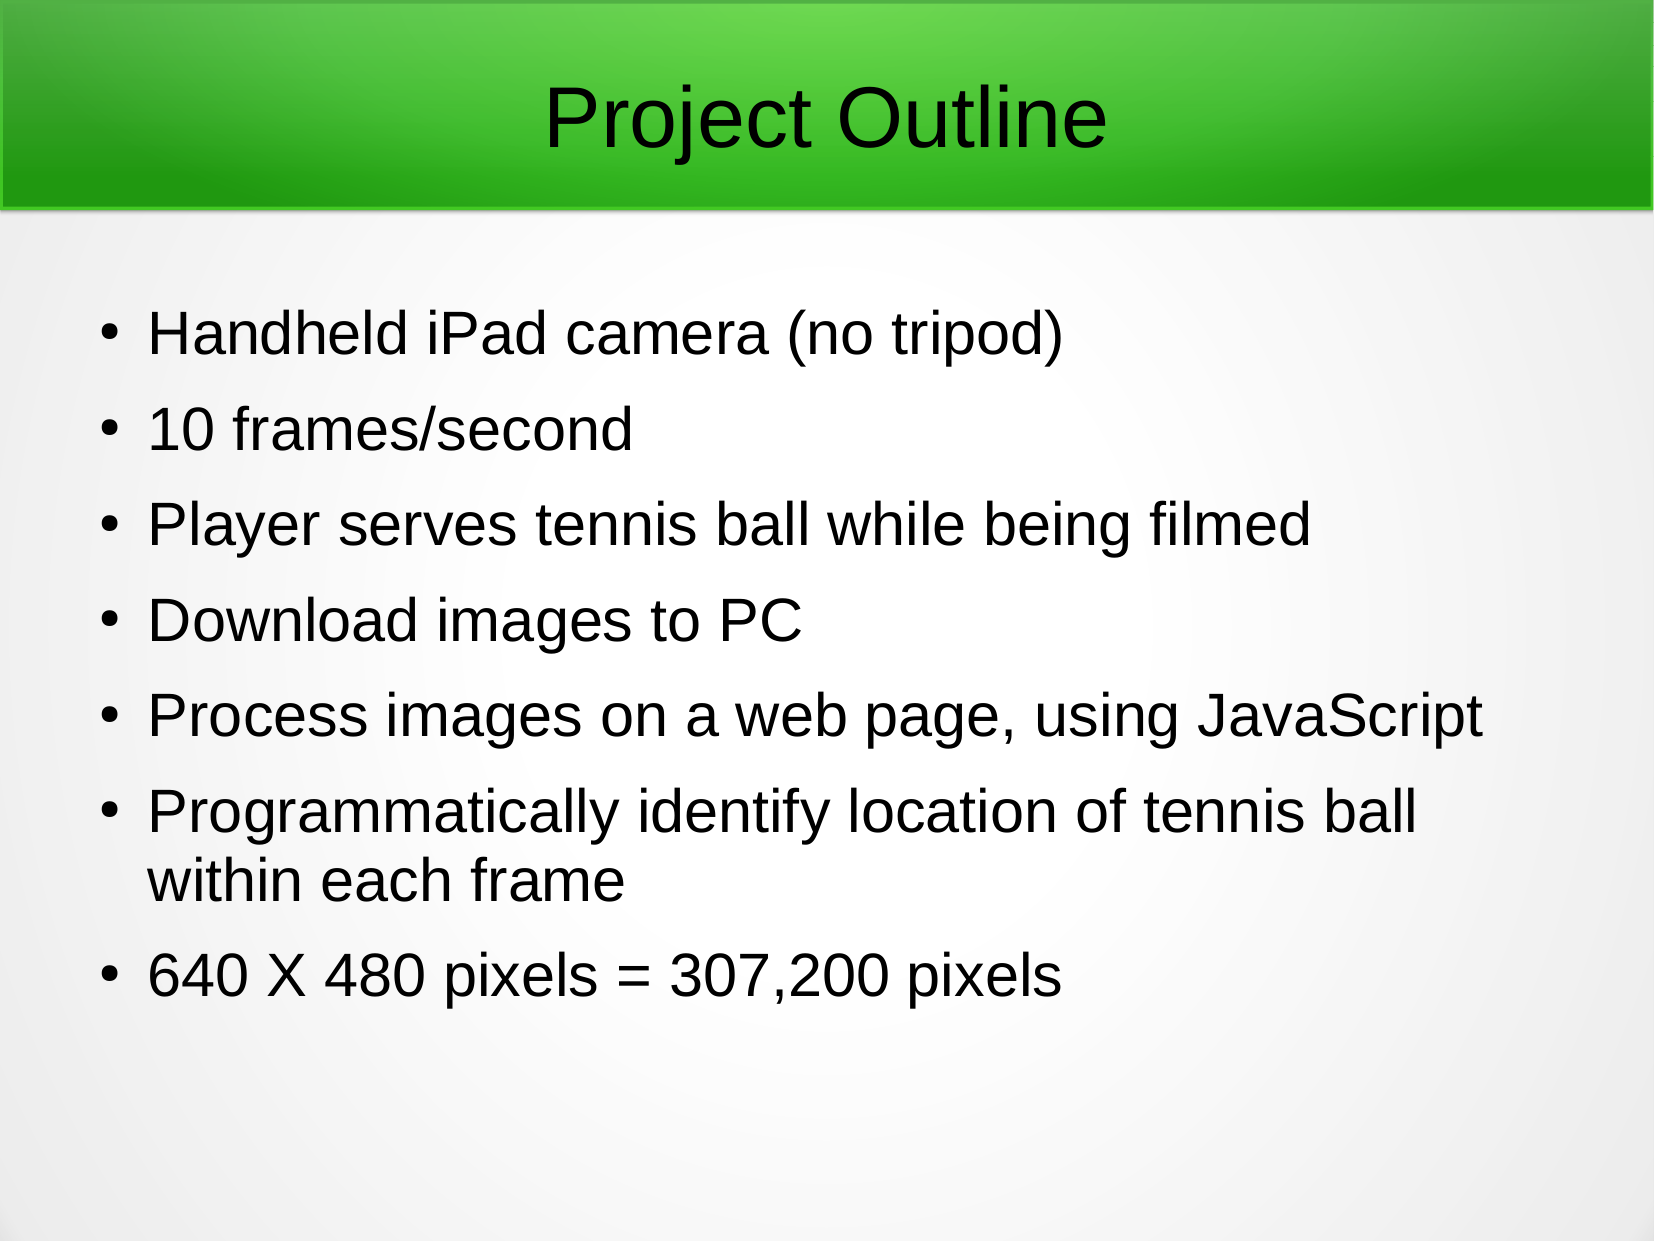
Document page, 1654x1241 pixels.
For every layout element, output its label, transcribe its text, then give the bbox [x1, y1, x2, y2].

list Handheld iPad camera (no tripod) 10 frames/second Player serves tennis ball while being filmed Download images to PC Process images on a web page, using JavaScript Programmatically identify location of tennis ball within each frame 640 X 480 pixels = 307,200 pixels [82, 299, 1571, 1019]
title Project Outline [82, 47, 1571, 189]
